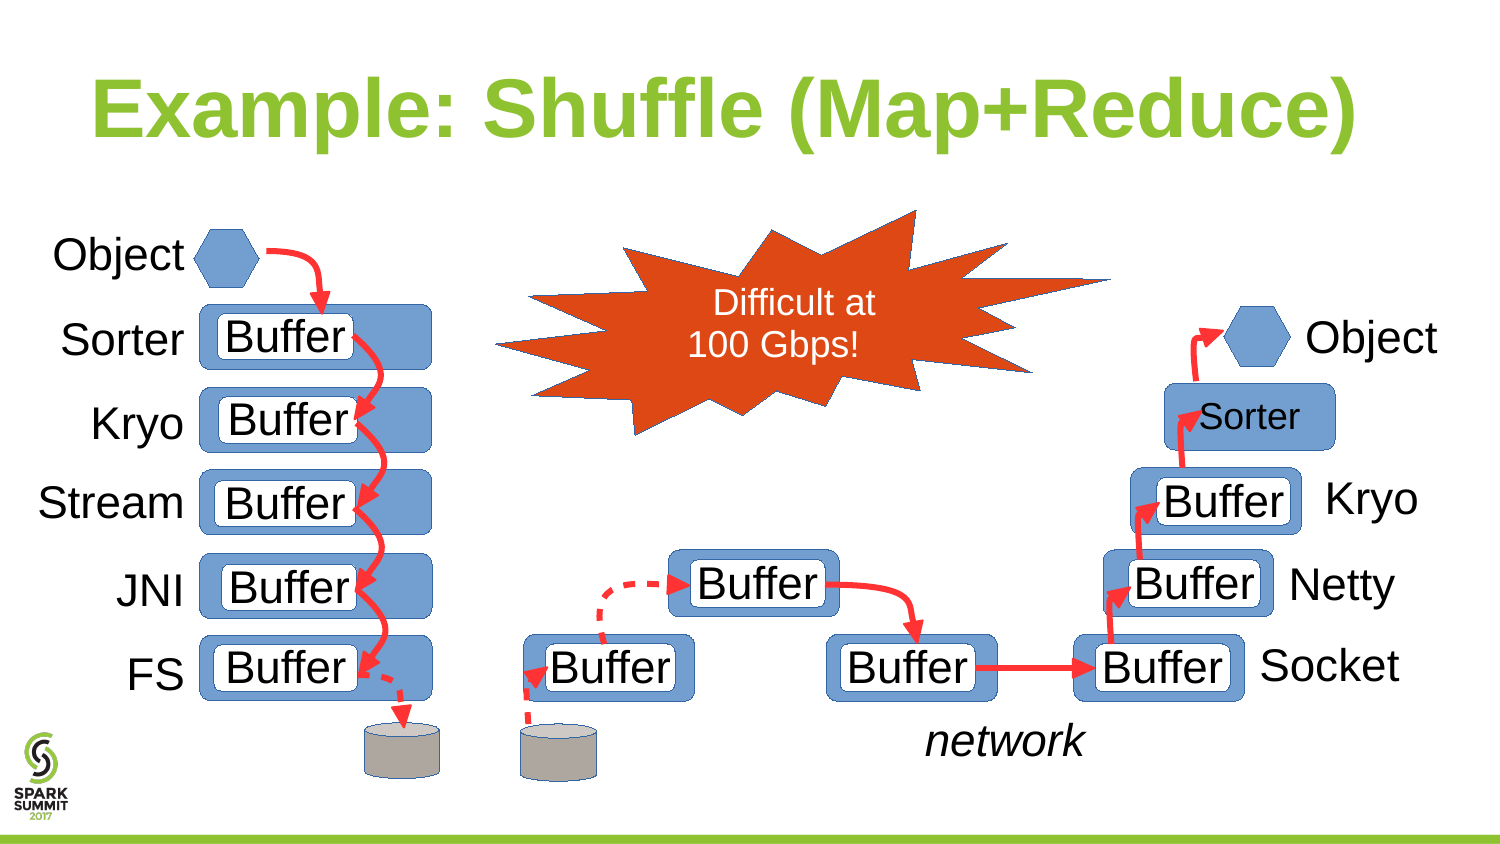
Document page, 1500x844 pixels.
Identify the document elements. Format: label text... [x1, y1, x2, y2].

text_box JNI [75, 557, 200, 624]
text_box Buffer [213, 644, 358, 692]
text_box [523, 634, 600, 671]
text_box [200, 553, 378, 619]
text_box [200, 229, 260, 288]
text_box [668, 549, 840, 584]
text_box [1223, 306, 1290, 367]
text_box [1103, 549, 1136, 614]
text_box Buffer [1128, 559, 1261, 608]
text_box [520, 733, 597, 782]
text_box Buffer [1156, 477, 1291, 526]
picture [13, 731, 69, 833]
text_box Netty [1273, 551, 1426, 618]
text_box Sorter [1164, 383, 1336, 451]
text_box [200, 635, 433, 701]
text_box [523, 634, 695, 702]
text_box [668, 587, 840, 617]
text_box [324, 304, 432, 370]
text_box Buffer [690, 559, 826, 608]
text_box [360, 469, 432, 535]
text_box [358, 387, 432, 453]
text_box FS [45, 641, 200, 708]
text_box [826, 634, 998, 702]
text_box [363, 553, 433, 619]
text_box Object [15, 221, 200, 288]
text_box [1073, 634, 1245, 702]
text_box Kryo [0, 390, 200, 457]
text_box [1073, 634, 1108, 666]
text_box [1130, 467, 1301, 535]
text_box Buffer [840, 643, 976, 692]
text_box [200, 304, 376, 370]
text_box Buffer [217, 313, 354, 360]
text_box Object [1290, 304, 1471, 371]
text_box Kryo [1301, 465, 1434, 535]
text_box [200, 469, 379, 535]
text_box Buffer [221, 564, 357, 611]
text_box Buffer [545, 643, 676, 692]
text_box [364, 730, 440, 779]
text_box Buffer [214, 480, 356, 527]
title Example: Shuffle (Map+Reduce) [75, 33, 1425, 175]
text_box Stream [15, 469, 200, 536]
text_box Buffer [1095, 643, 1231, 692]
text_box Difficult at 100 Gbps! [495, 210, 1111, 436]
text_box [1113, 549, 1274, 617]
text_box Sorter [19, 306, 200, 373]
text_box [919, 634, 998, 665]
text_box network [861, 708, 1101, 777]
text_box Socket [1244, 632, 1440, 702]
text_box [200, 387, 378, 453]
text_box Buffer [218, 396, 358, 444]
